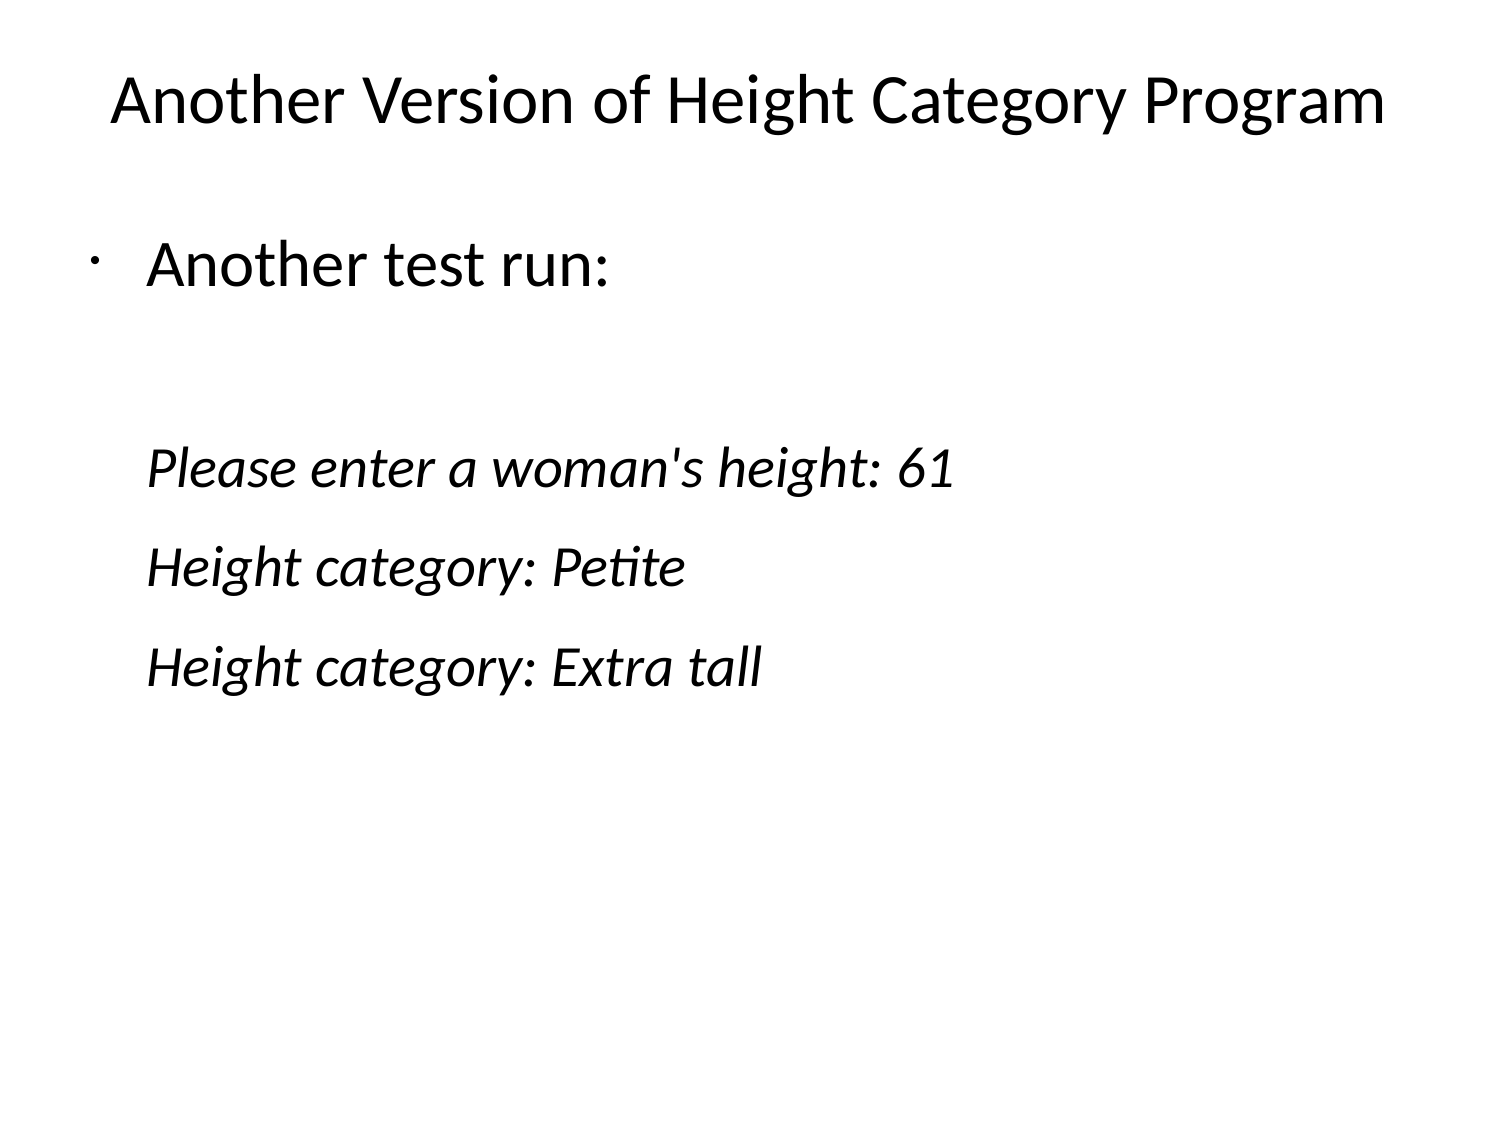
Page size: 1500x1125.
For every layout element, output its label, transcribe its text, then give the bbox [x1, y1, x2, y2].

list Another test run: Please enter a woman's height: 61 Height category: Petite Height category: Extra tall [75, 212, 1450, 955]
title Another Version of Height Category Program [75, 45, 1425, 212]
